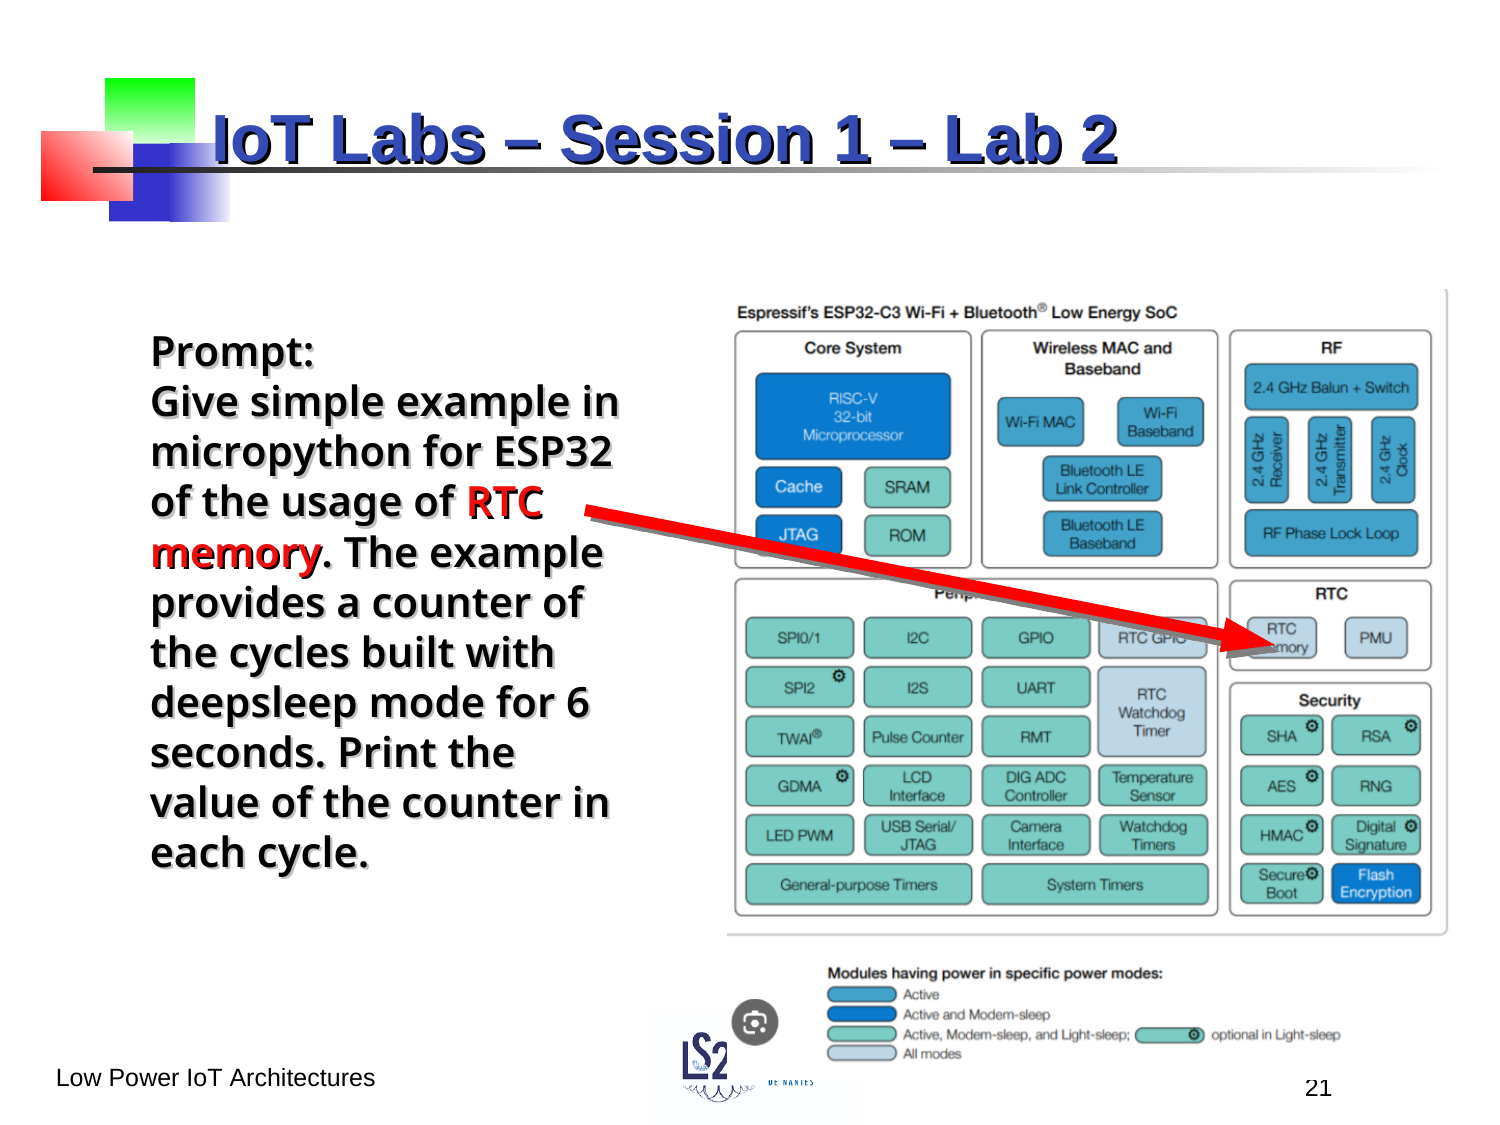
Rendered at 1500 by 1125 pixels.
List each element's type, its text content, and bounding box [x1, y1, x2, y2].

picture [651, 289, 1456, 1125]
title IoT Labs – Session 1 – Lab 2 [110, 86, 1149, 183]
text_box Prompt: Give simple example in micropython for ESP32 of the usage of RTC memory. The example provides a counter of the cycles built with deepsleep mode for 6 seconds. Print the value of the counter in each cycle. [135, 317, 646, 883]
